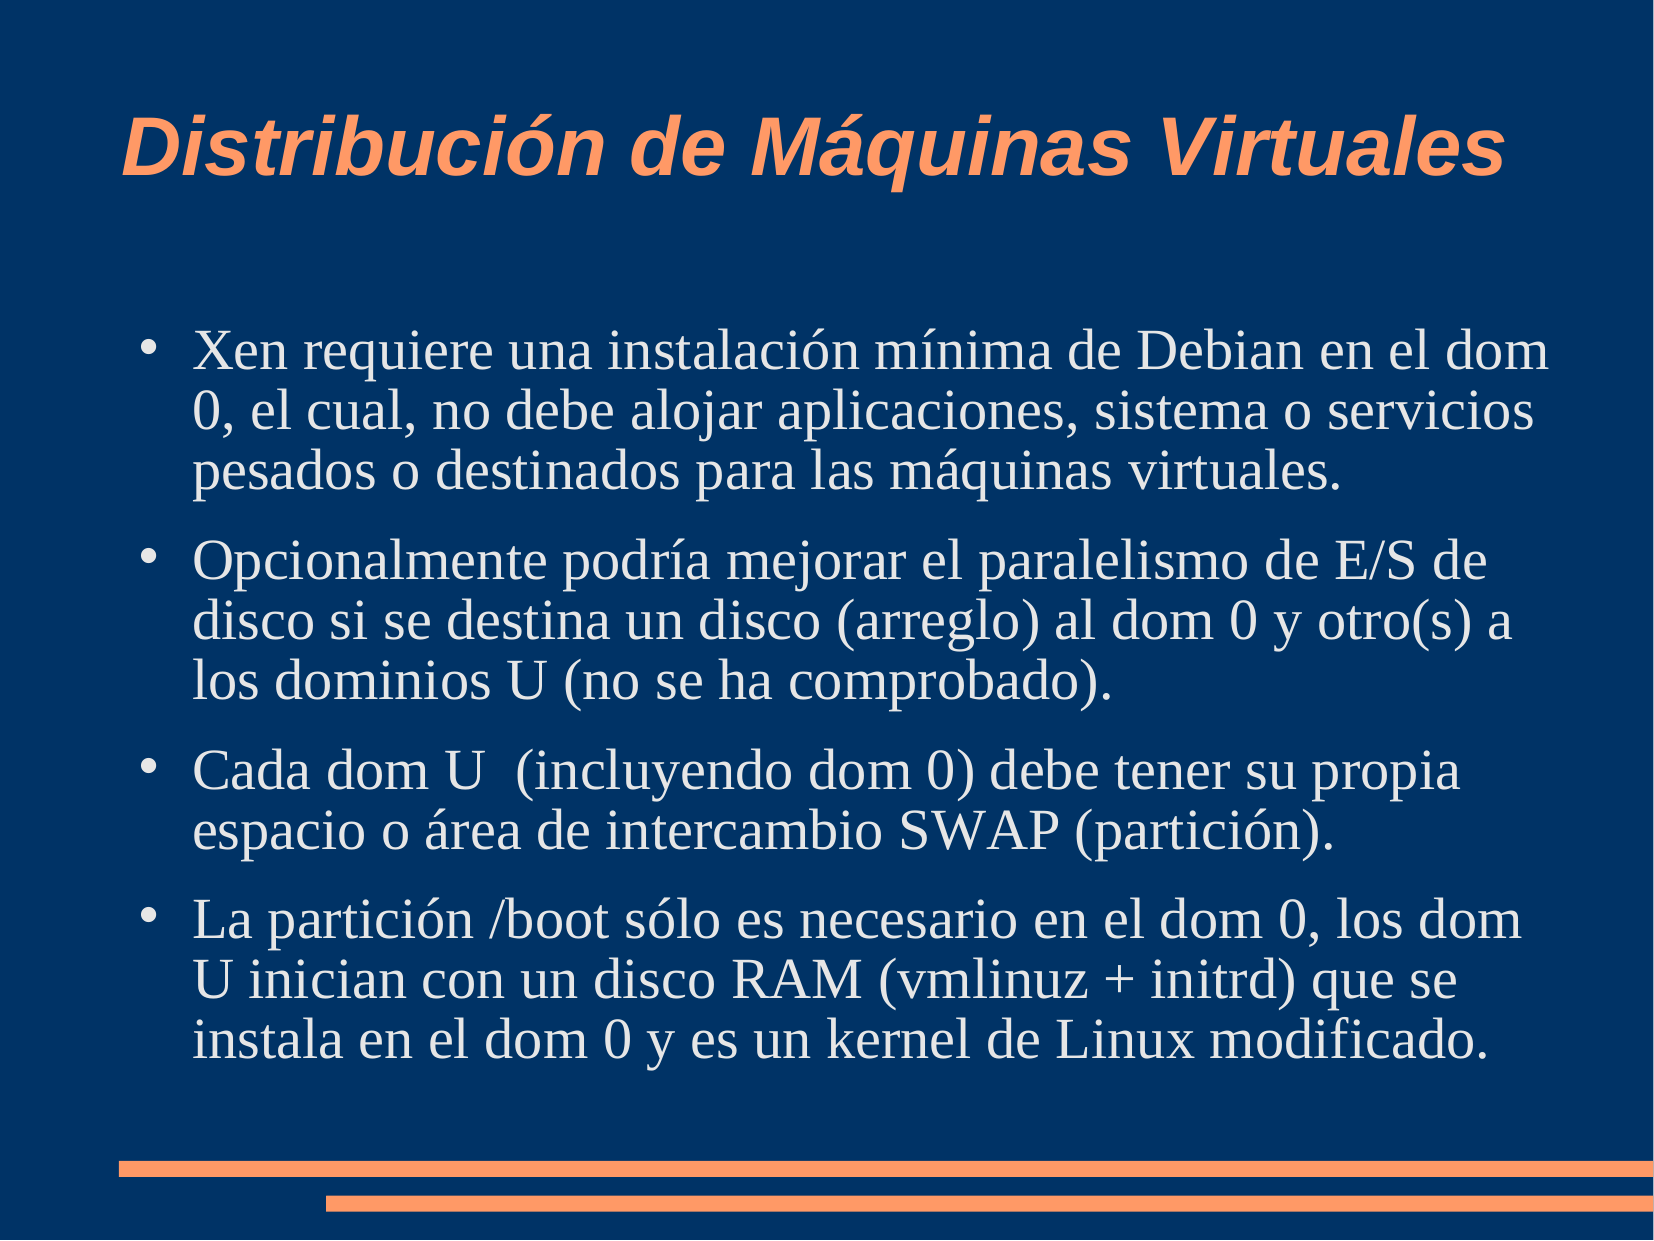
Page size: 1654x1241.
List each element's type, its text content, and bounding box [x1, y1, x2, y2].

title Distribución de Máquinas Virtuales [121, 46, 1534, 254]
list Xen requiere una instalación mínima de Debian en el dom 0, el cual, no debe alojar aplicaciones, sistema o servicios pesados o destinados para las máquinas virtuales. Opcionalmente podría mejorar el paralelismo de E/S de disco si se destina un disco (arreglo) al dom 0 y otro(s) a los dominios U (no se ha comprobado). Cada dom U (incluyendo dom 0) debe tener su propia espacio o área de intercambio SWAP (partición). La partición /boot sólo es necesario en el dom 0, los dom U inician con un disco RAM (vmlinuz + initrd) que se instala en el dom 0 y es un kernel de Linux modificado. [121, 322, 1561, 1121]
